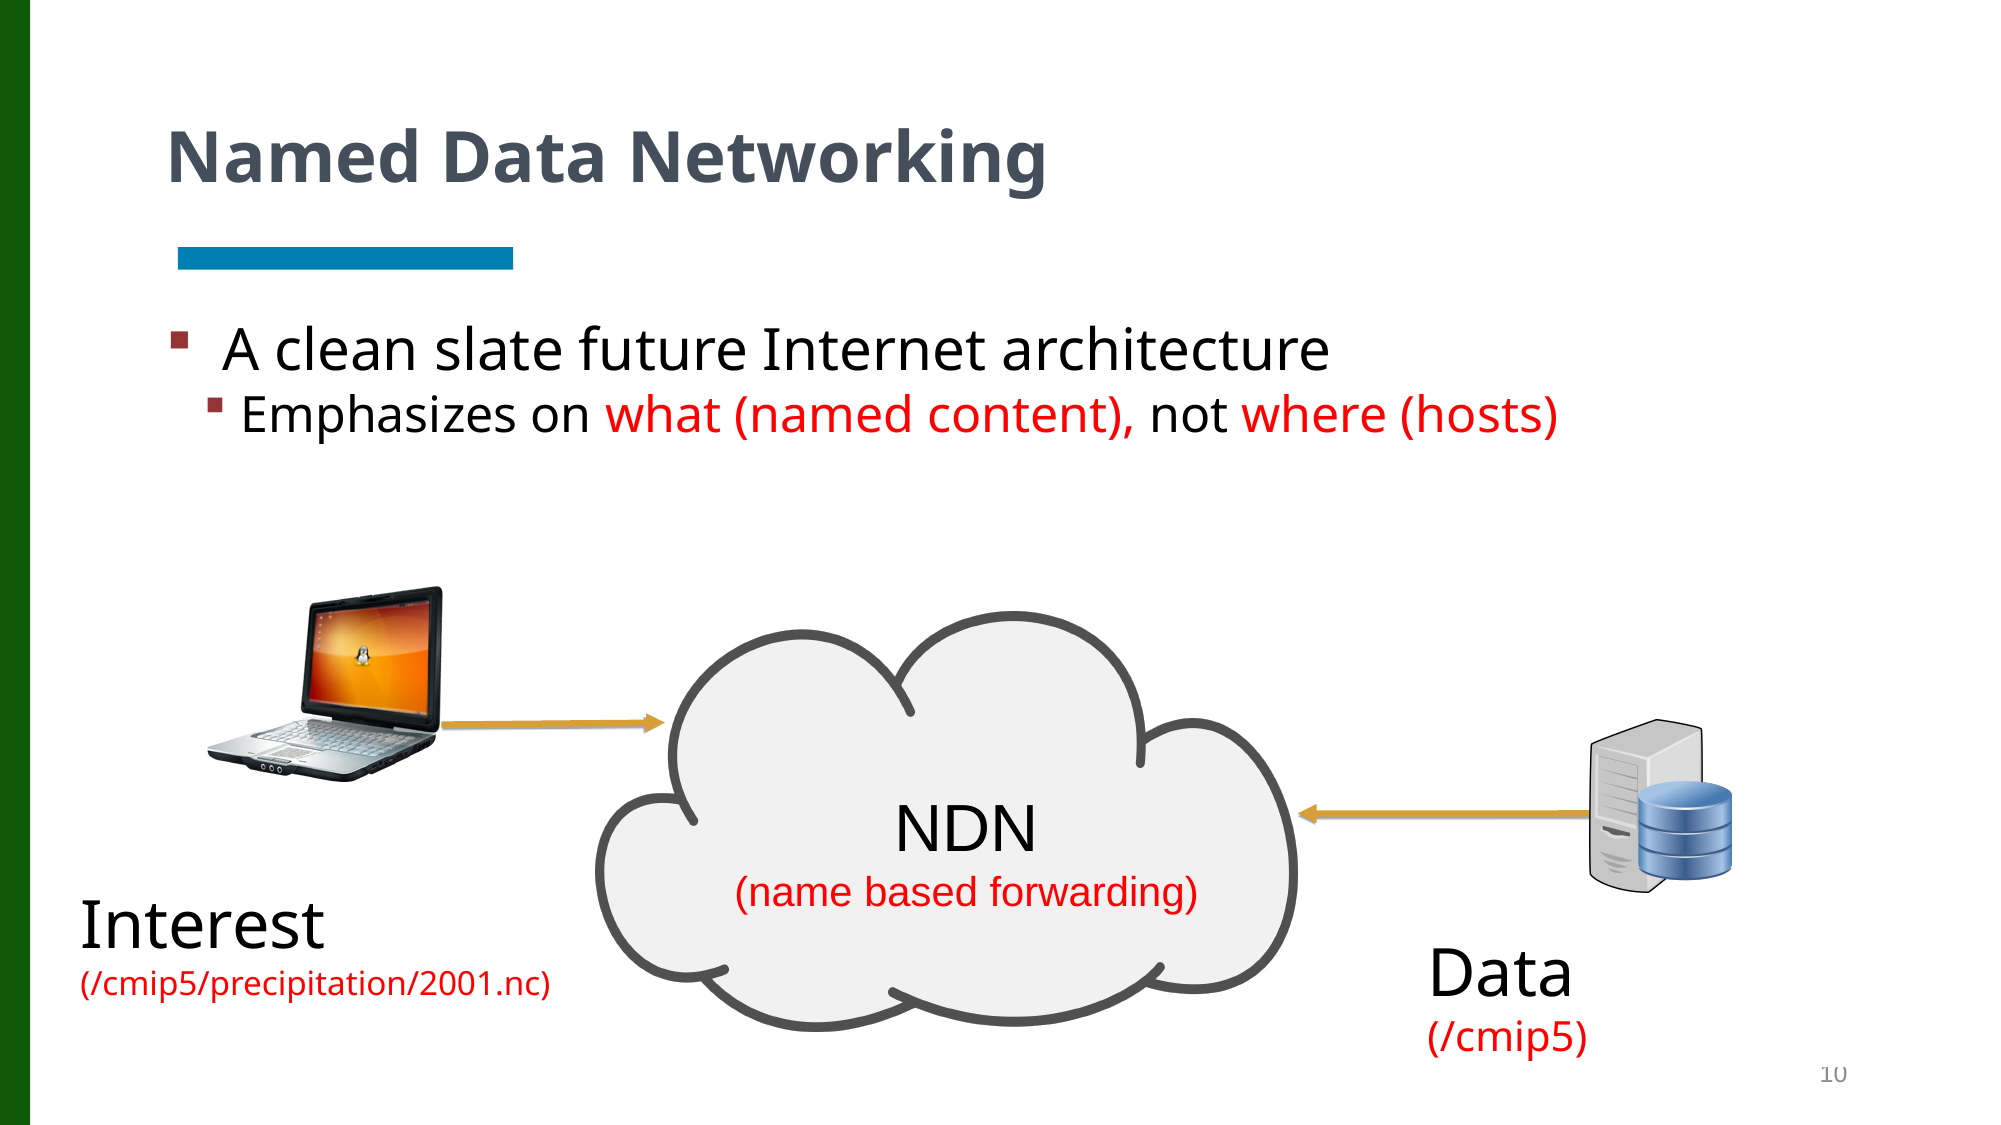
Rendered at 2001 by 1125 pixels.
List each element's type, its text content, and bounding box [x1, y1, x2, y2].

picture [595, 611, 1298, 1032]
text_box A clean slate future Internet architecture Emphasizes on what (named content), not where (hosts) [151, 297, 1849, 1021]
text_box <number> [1412, 1068, 1863, 1103]
picture [1589, 719, 1732, 893]
picture [203, 560, 450, 807]
text_box Interest (/cmip5/precipitation/2001.nc) [65, 874, 582, 1049]
text_box Data (/cmip5) [1412, 922, 1863, 1068]
text_box Named Data Networking [151, 0, 1849, 212]
text_box NDN (name based forwarding) [719, 777, 1214, 923]
